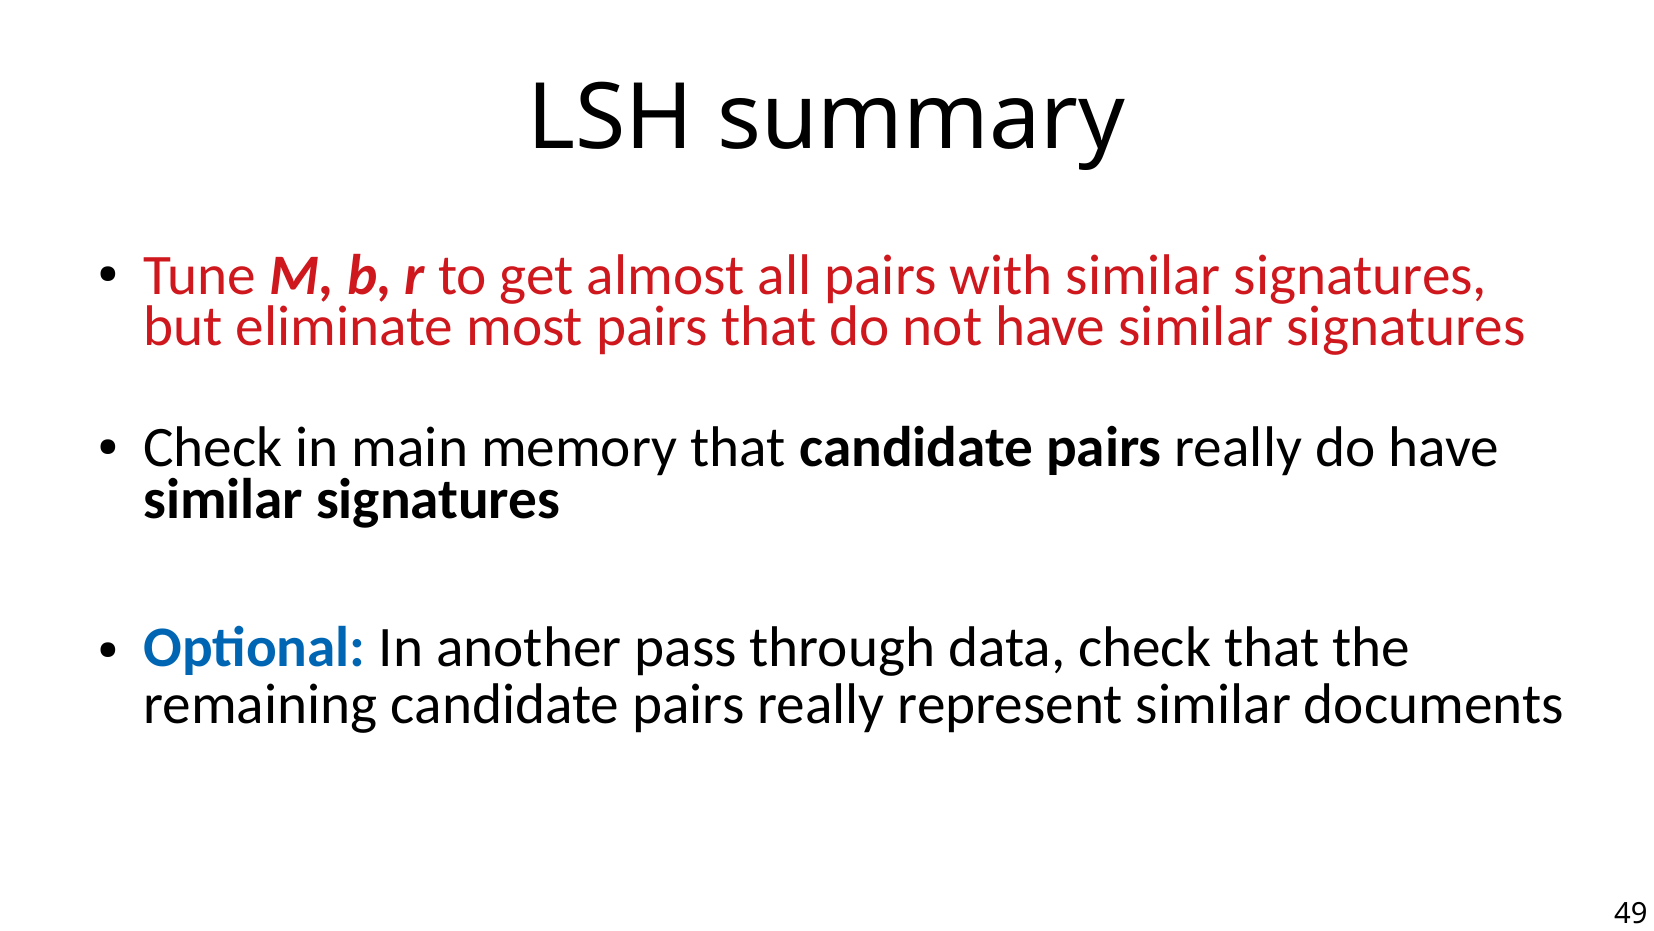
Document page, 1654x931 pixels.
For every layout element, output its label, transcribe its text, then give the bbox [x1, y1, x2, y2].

list Tune M, b, r to get almost all pairs with similar signatures, but eliminate most pairs that do not have similar signatures Check in main memory that candidate pairs really do have similar signatures Optional: In another pass through data, check that the remaining candidate pairs really represent similar documents [82, 253, 1571, 793]
title LSH summary [82, 1, 1571, 226]
